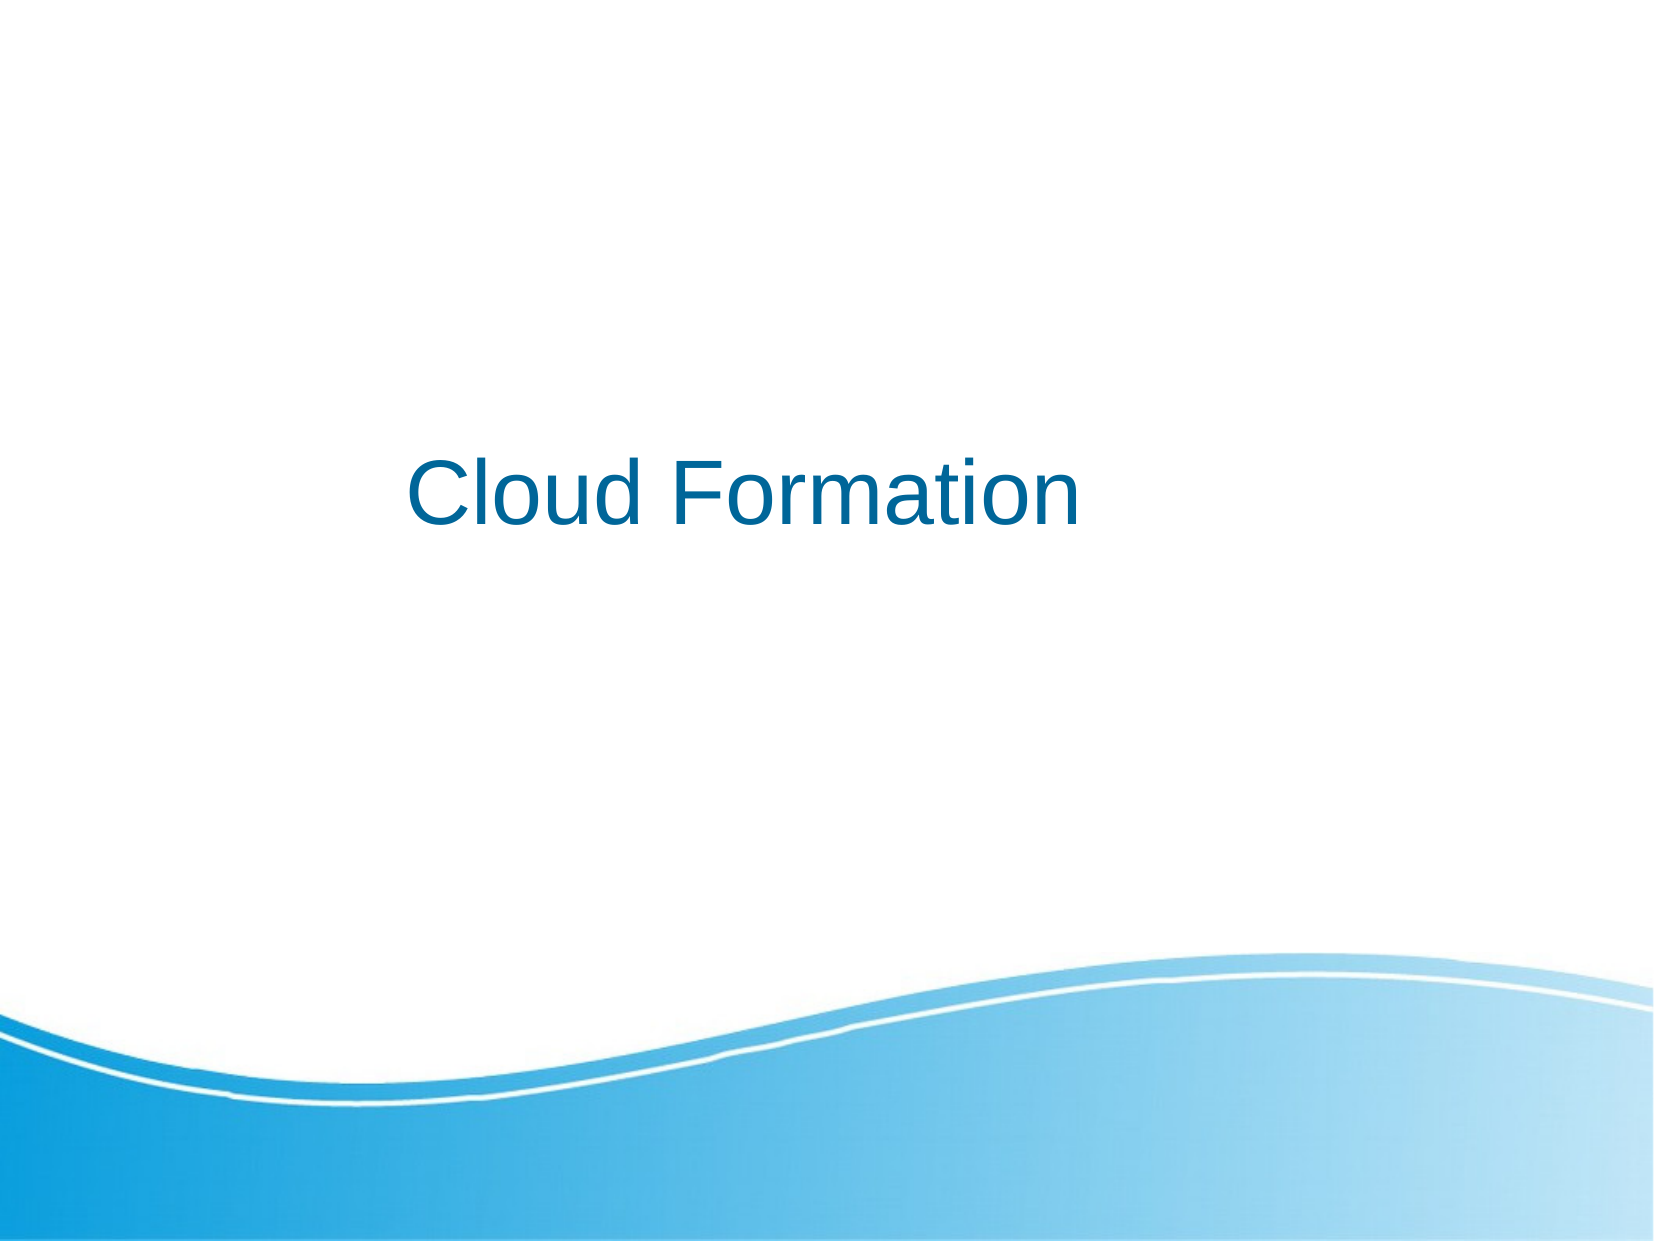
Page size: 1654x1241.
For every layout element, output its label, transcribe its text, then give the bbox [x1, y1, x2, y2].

title Cloud Formation [0, 384, 1489, 592]
